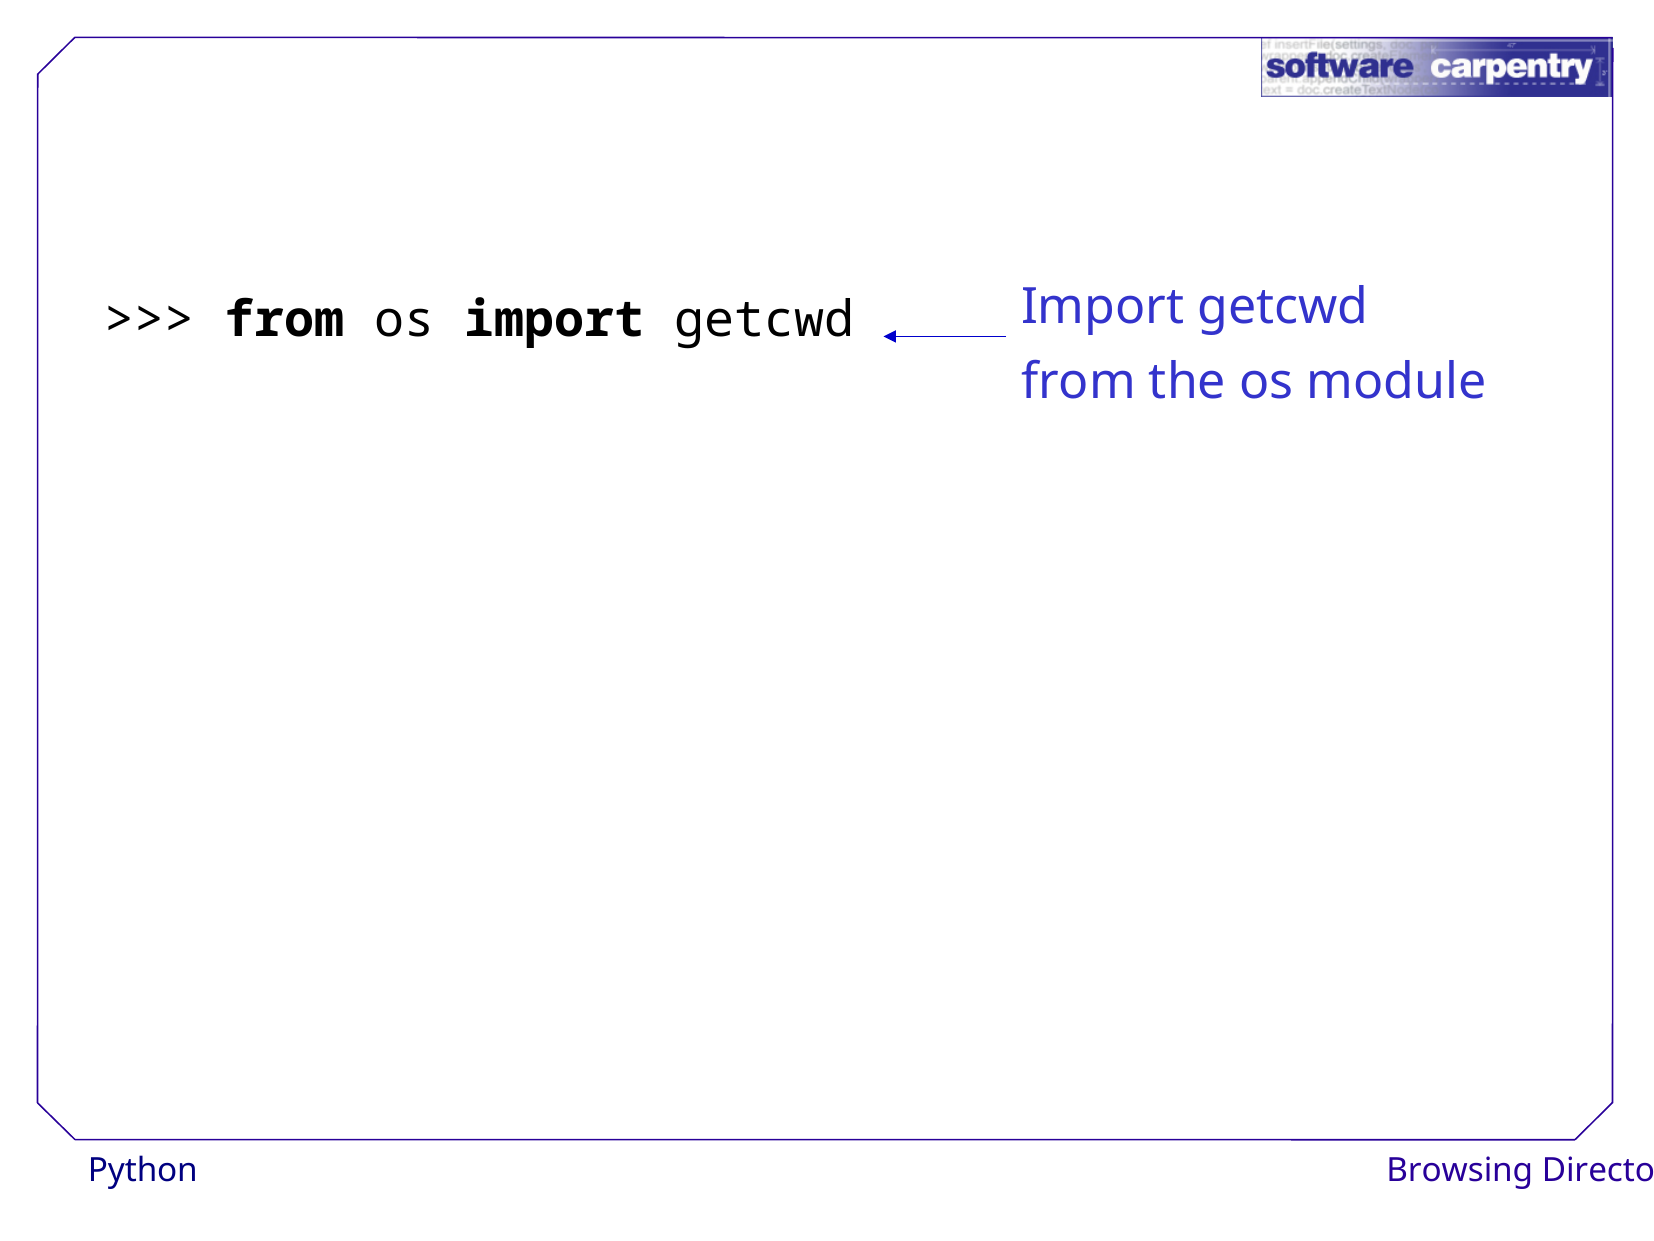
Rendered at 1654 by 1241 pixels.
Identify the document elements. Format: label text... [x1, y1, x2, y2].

text_box Import getcwd from the os module [1006, 251, 1630, 422]
text_box >>> from os import getcwd [89, 128, 1512, 1037]
picture [1261, 39, 1613, 97]
